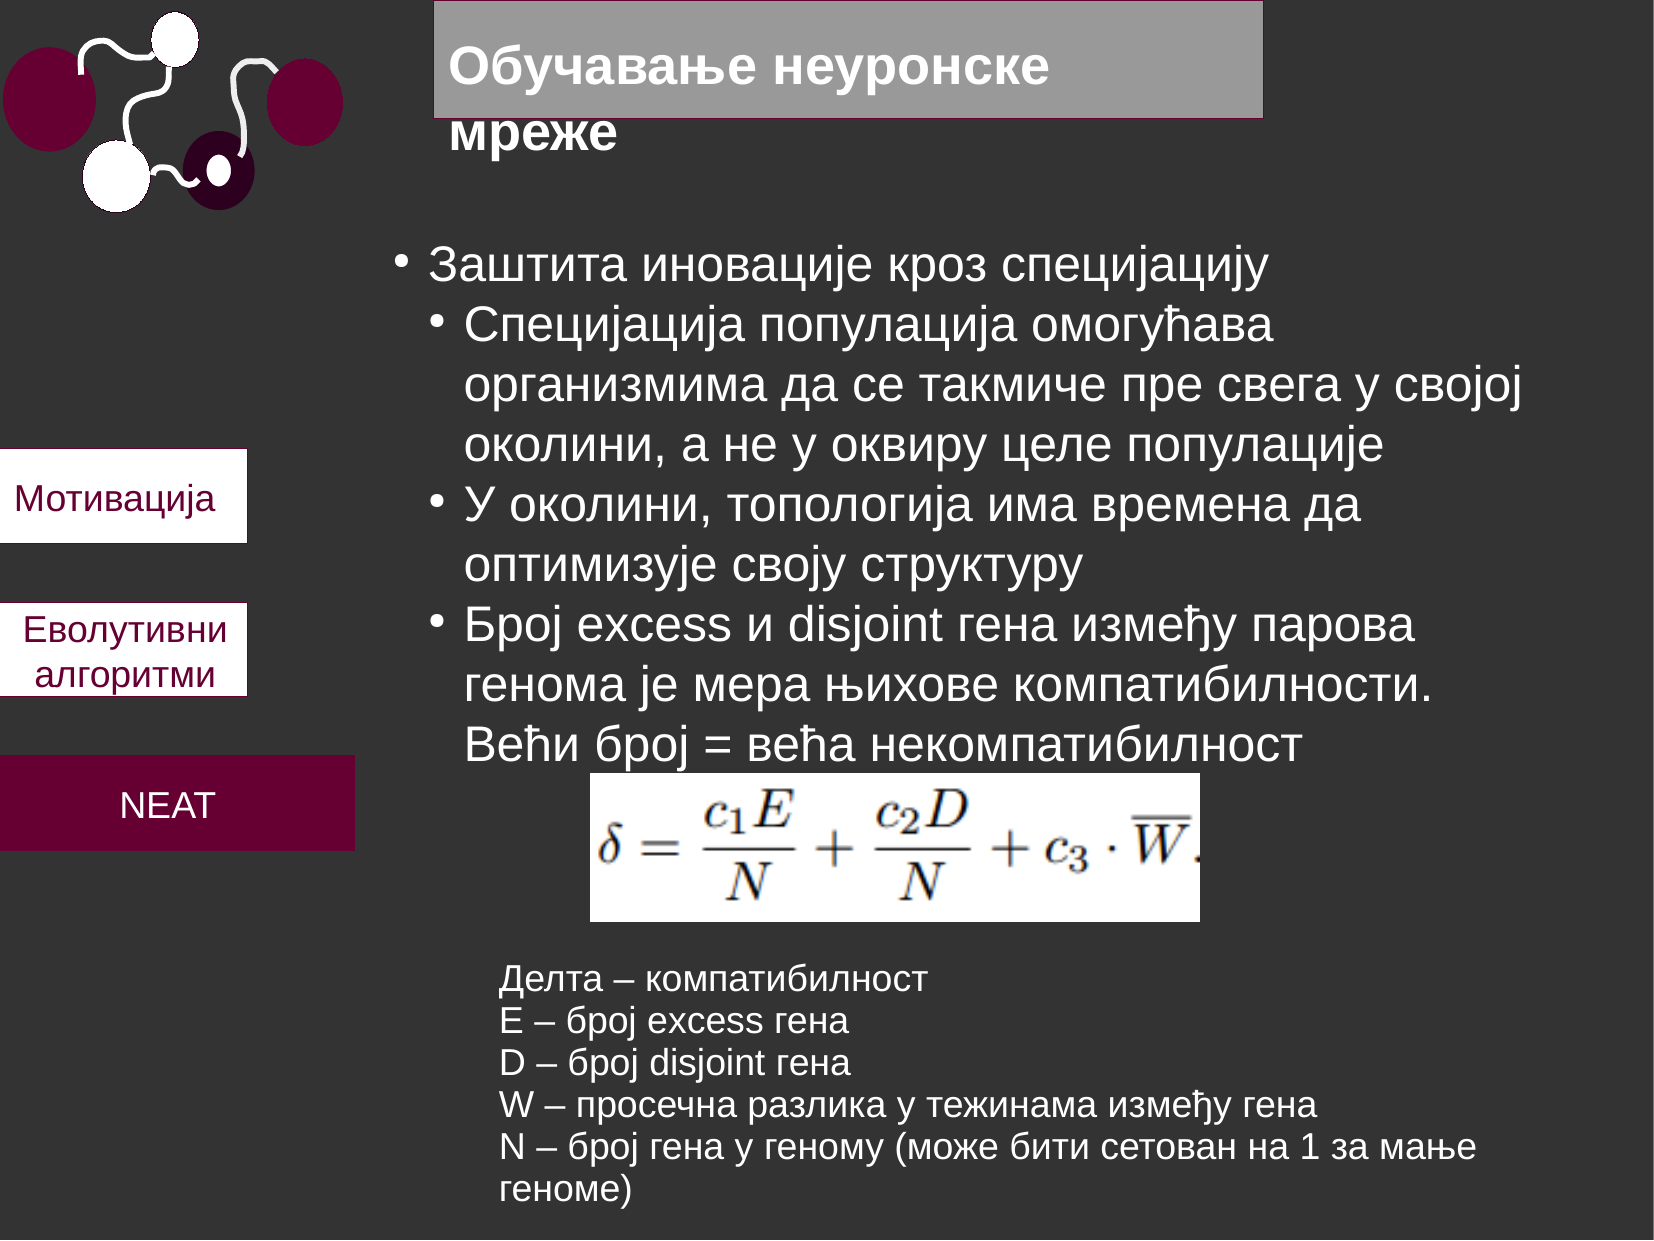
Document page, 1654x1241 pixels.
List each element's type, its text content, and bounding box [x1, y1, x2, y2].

text_box Еволутивни алгоритми [0, 602, 248, 697]
text_box NEAT [0, 755, 355, 851]
text_box Делта – компатибилност Е – број excess гена D – број disjoint гена W – просечна разлика у тежинама између гена N – број гена у геному (може бити сетован на 1 за мање геноме) [484, 949, 1501, 1217]
text_box [267, 58, 343, 146]
text_box [11, 56, 88, 143]
text_box Мотивација [0, 448, 248, 544]
text_box [433, 0, 1264, 119]
picture [590, 773, 1200, 922]
text_box [194, 142, 243, 199]
text_box [150, 11, 200, 68]
text_box [82, 139, 151, 213]
text_box Заштита иновације кроз специјацију Специјација популација омогућава организмима да се такмиче пре свега у својој околини, а не у оквиру целе популације У околини, топологија има времена да оптимизује своју структуру Број excess и disjoint гена између парова генома је мера њихове компатибилности. Већи број = већа некомпатибилност [377, 224, 1548, 366]
